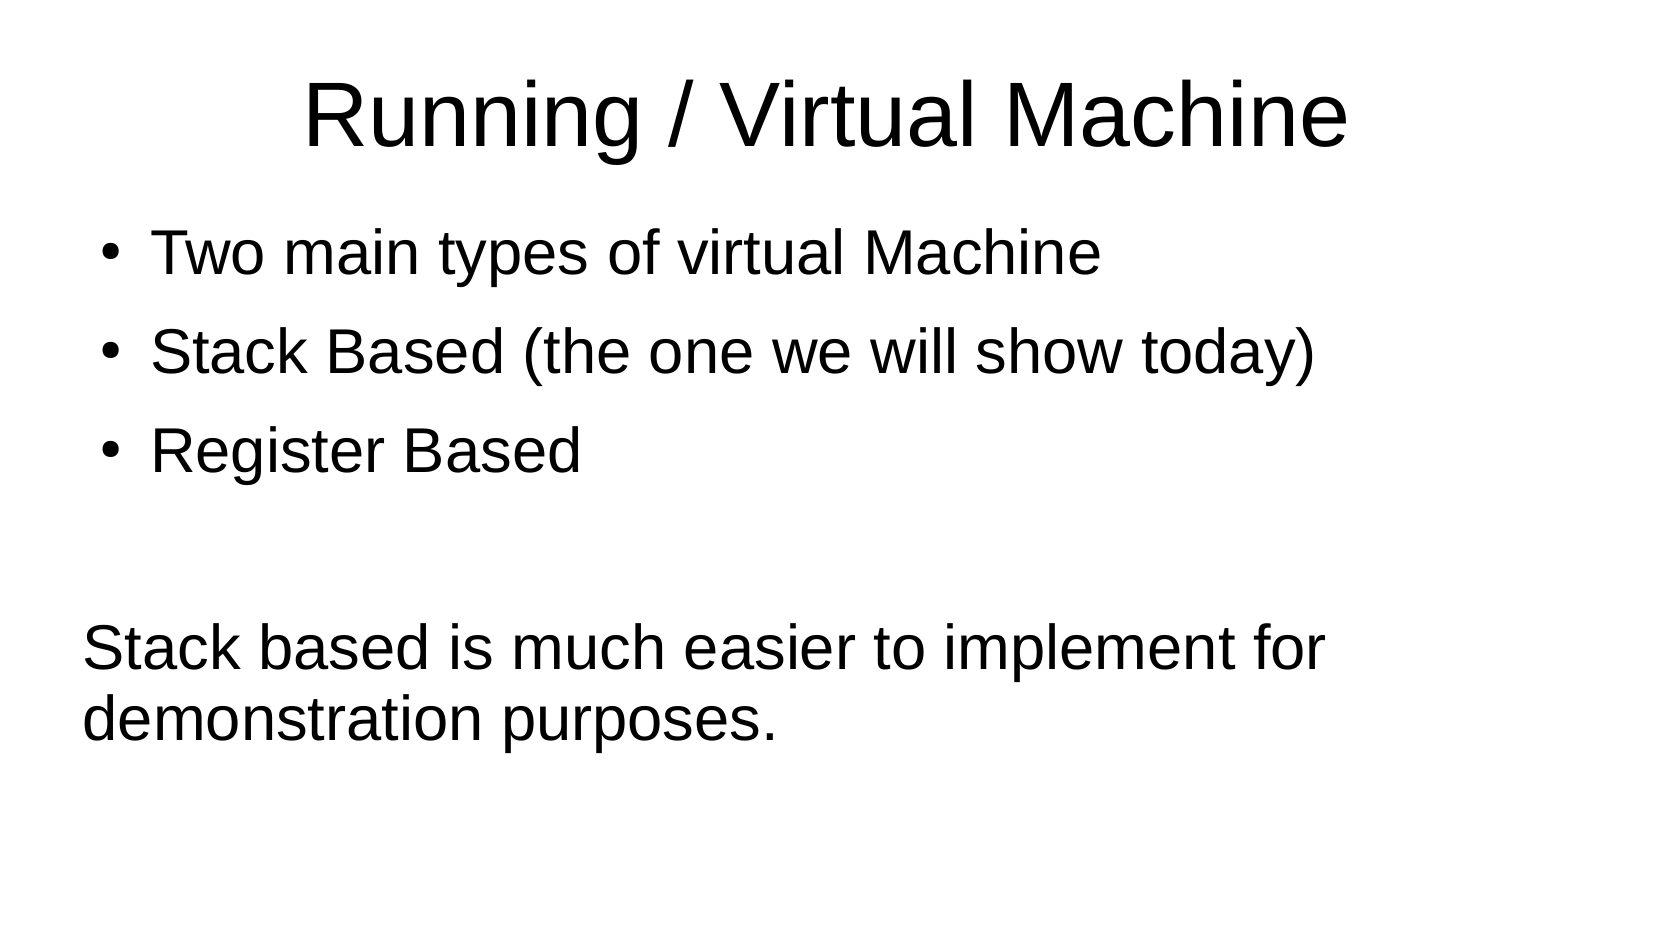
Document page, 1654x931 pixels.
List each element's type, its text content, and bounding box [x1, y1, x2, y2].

list Two main types of virtual Machine Stack Based (the one we will show today) Register Based Stack based is much easier to implement for demonstration purposes. [82, 217, 1571, 758]
title Running / Virtual Machine [82, 37, 1571, 193]
